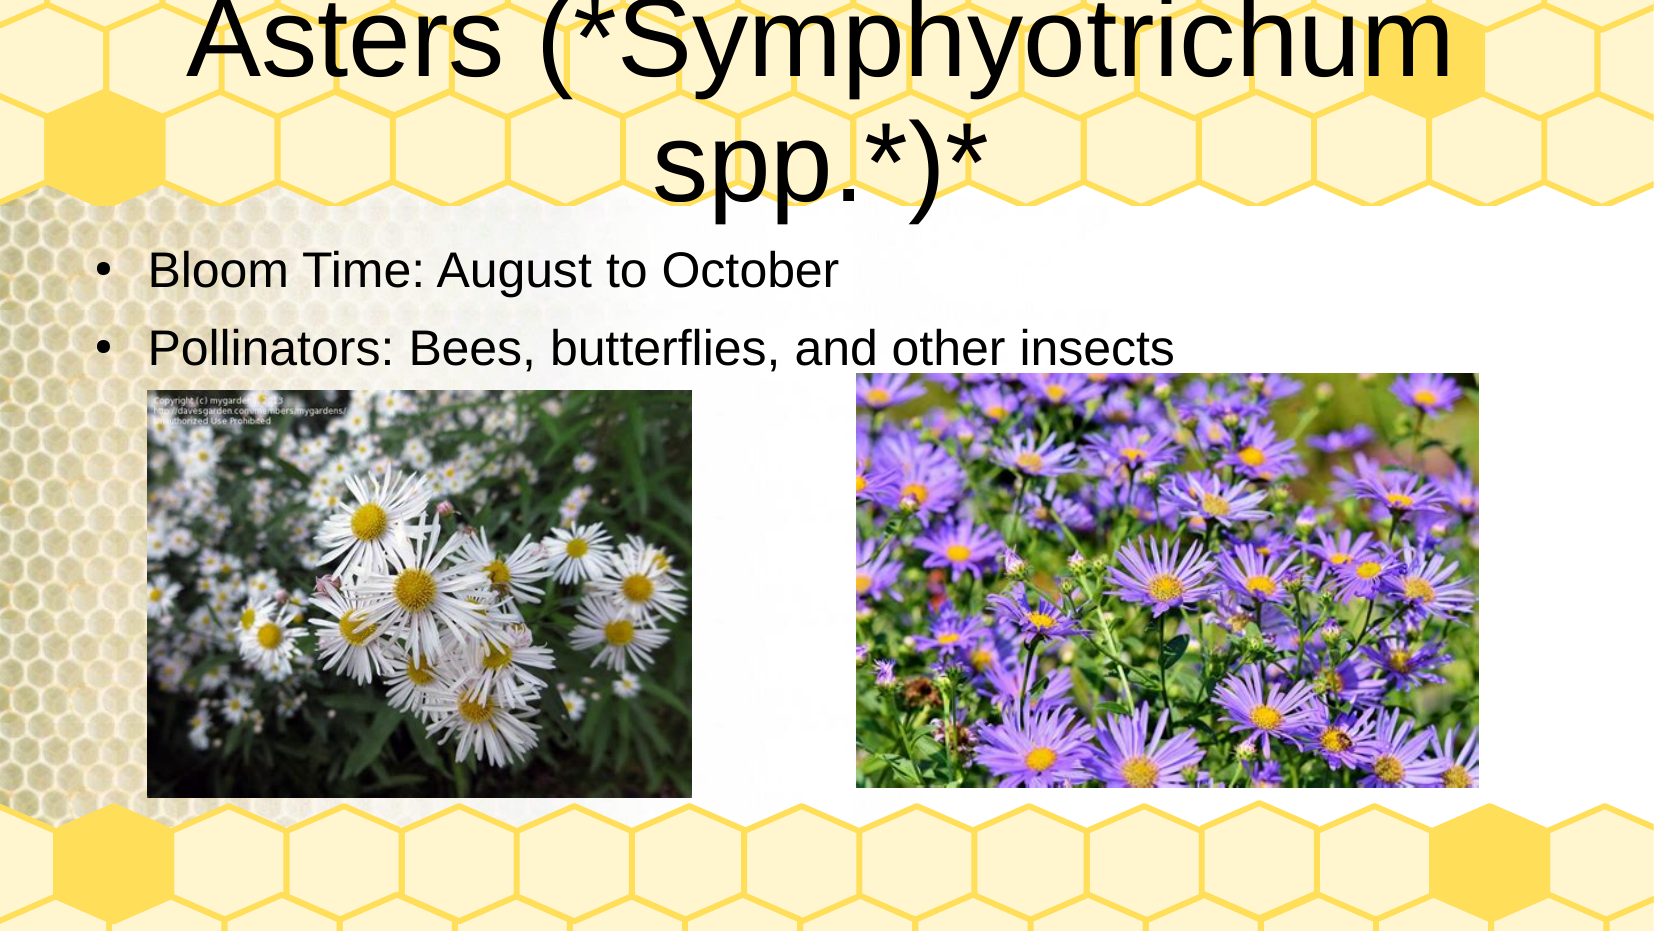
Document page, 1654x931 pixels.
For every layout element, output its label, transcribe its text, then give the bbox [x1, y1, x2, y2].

list Bloom Time: August to October Pollinators: Bees, butterflies, and other insects [76, 242, 1565, 384]
title Asters (*Symphyotrichum spp.*)* [76, 0, 1565, 226]
picture [0, 186, 1654, 827]
